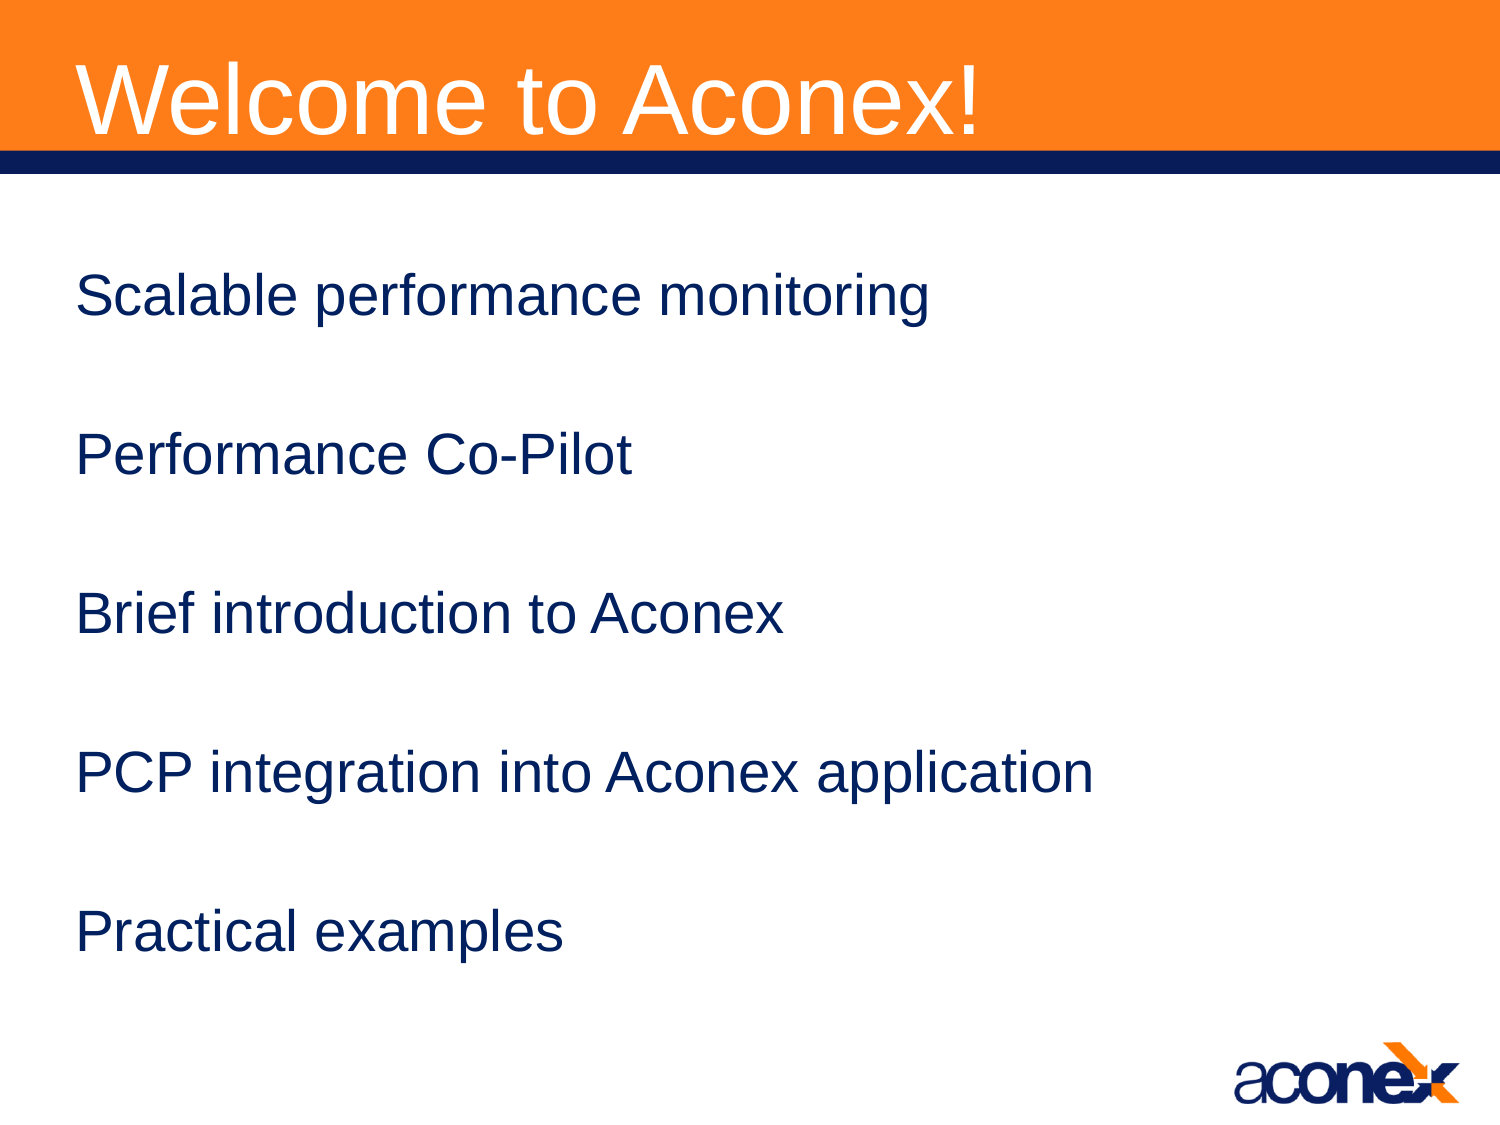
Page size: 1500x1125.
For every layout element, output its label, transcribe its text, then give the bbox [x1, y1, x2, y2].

title Welcome to Aconex! [75, 30, 1426, 169]
picture [1426, 1042, 1460, 1104]
list Scalable performance monitoring Performance Co-Pilot Brief introduction to Aconex PCP integration into Aconex application Practical examples [75, 262, 1426, 1119]
